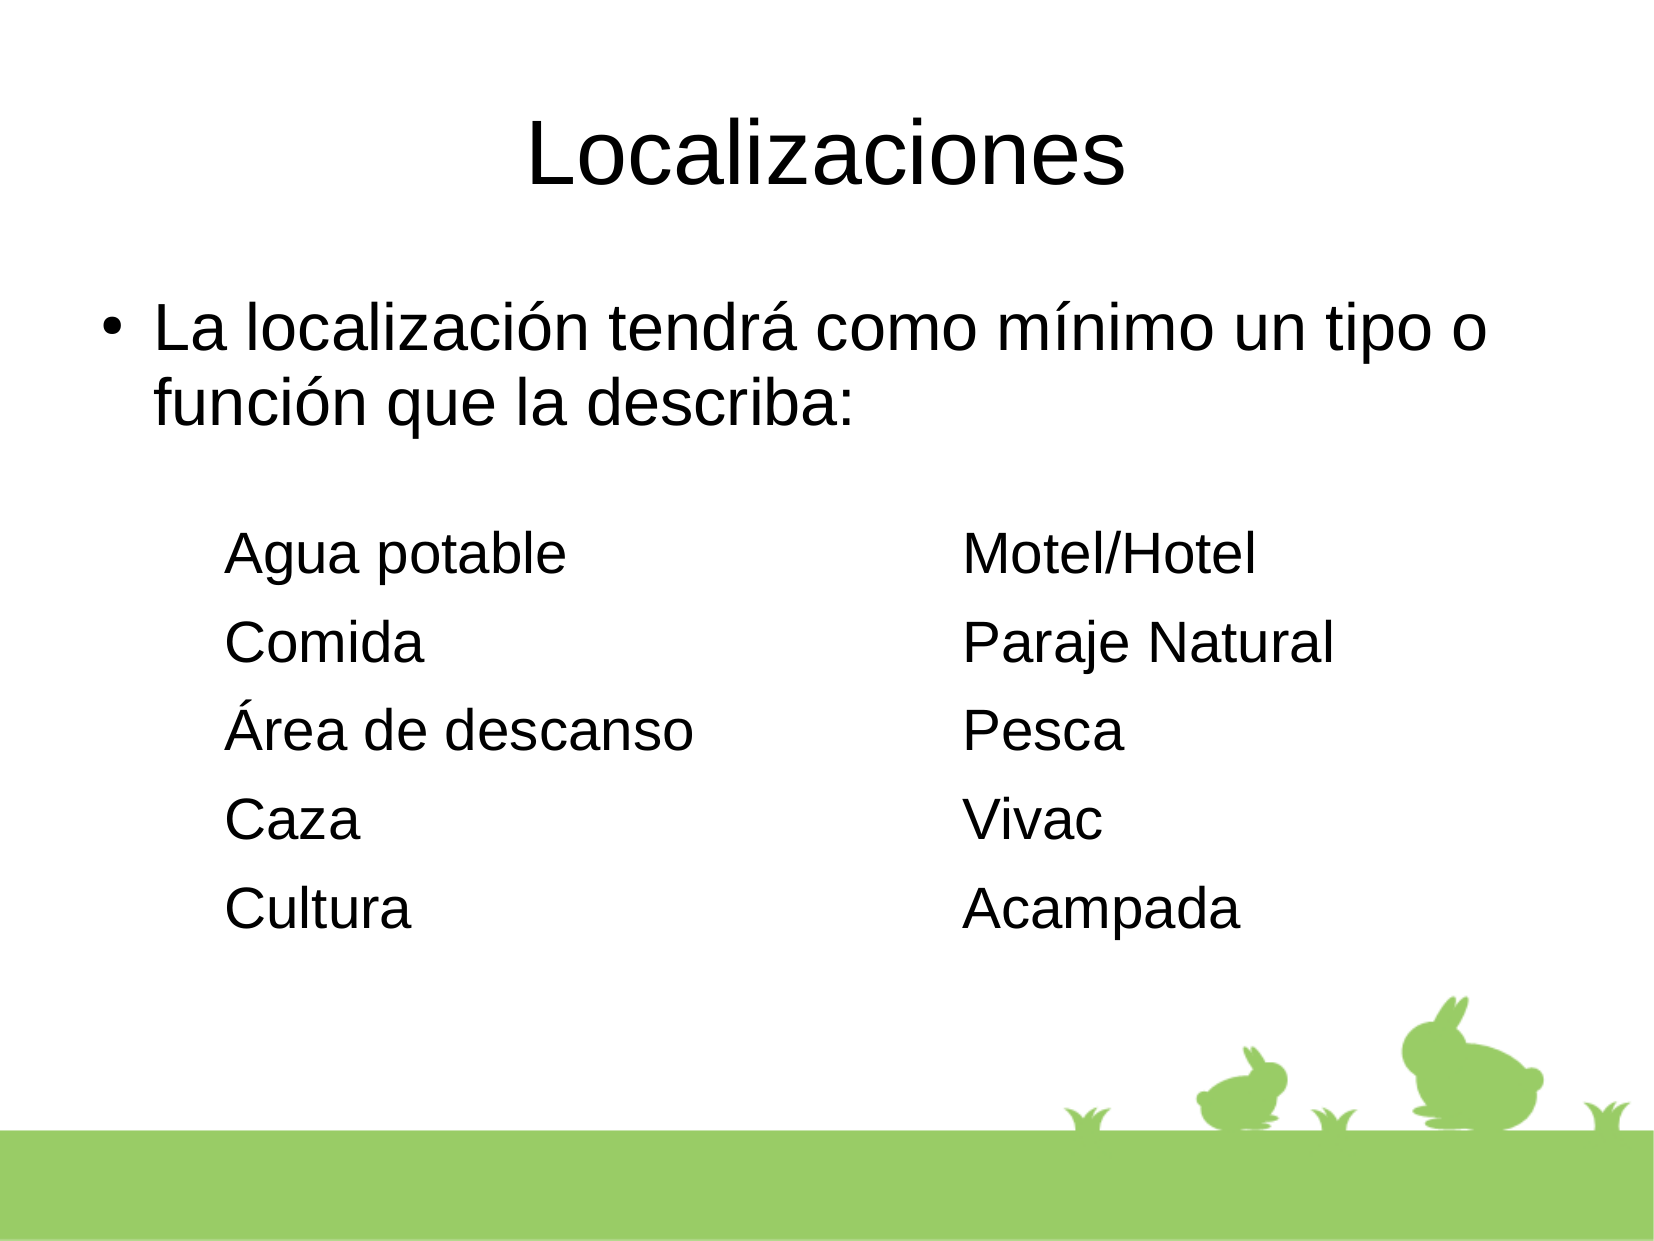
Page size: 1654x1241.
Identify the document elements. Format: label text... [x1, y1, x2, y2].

list La localización tendrá como mínimo un tipo o función que la describa: Agua potable Motel/Hotel Comida Paraje Natural Área de descanso Pesca Caza Vivac Cultura Acampada [82, 290, 1571, 1010]
title Localizaciones [82, 49, 1571, 257]
picture [0, 0, 1654, 1241]
